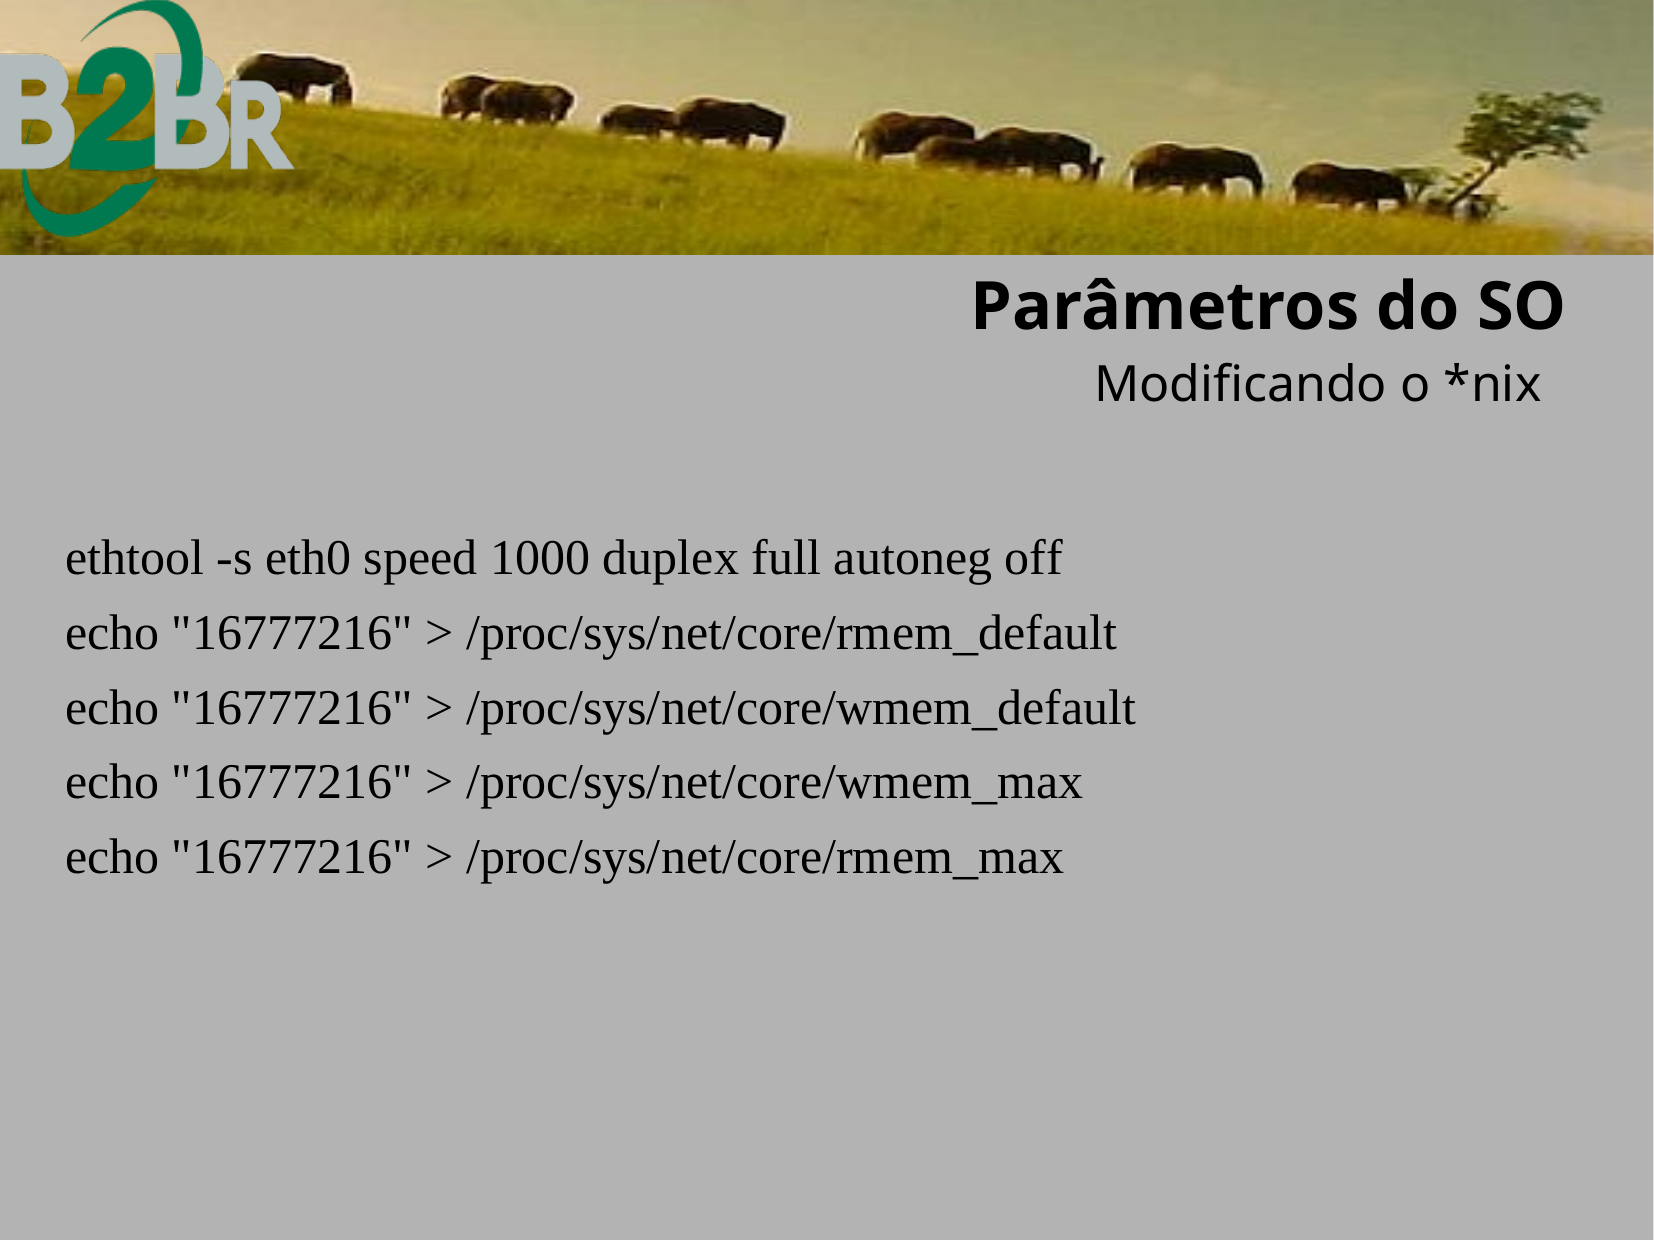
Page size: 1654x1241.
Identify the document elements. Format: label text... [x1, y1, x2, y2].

list ethtool -s eth0 speed 1000 duplex full autoneg off echo "16777216" > /proc/sys/net/core/rmem_default echo "16777216" > /proc/sys/net/core/wmem_default echo "16777216" > /proc/sys/net/core/wmem_max echo "16777216" > /proc/sys/net/core/rmem_max [65, 455, 1595, 1140]
text_box Parâmetros do SO Modificando o *nix [521, 255, 1583, 424]
picture [0, 0, 1654, 255]
